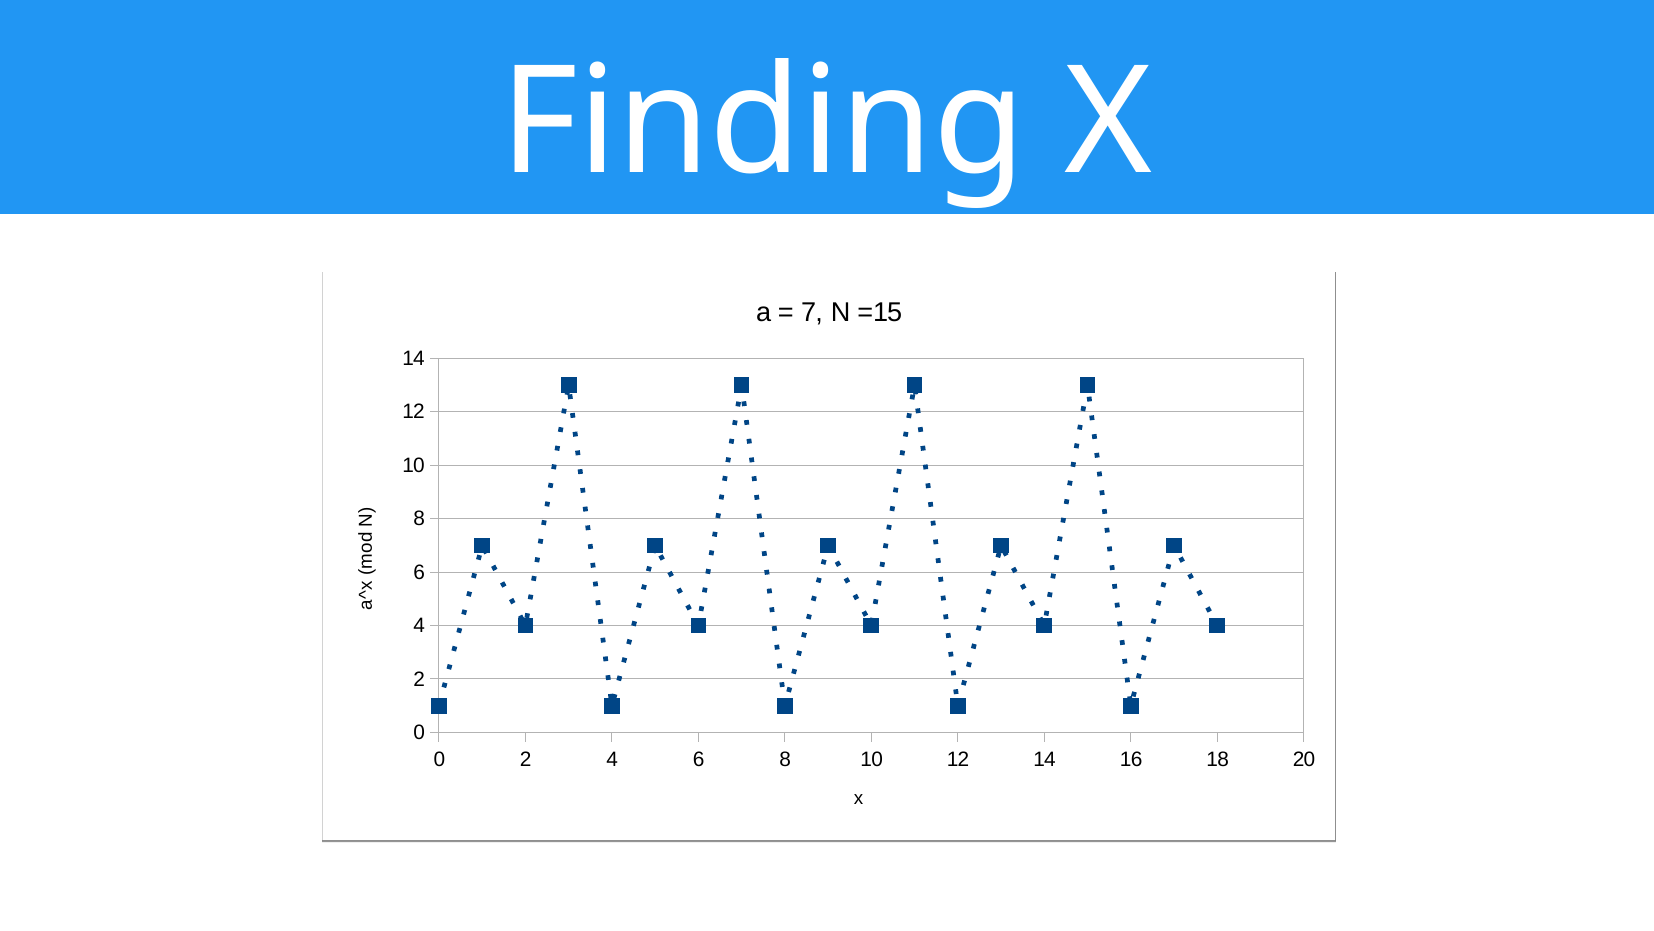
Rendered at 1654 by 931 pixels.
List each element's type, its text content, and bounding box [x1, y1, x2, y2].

title Finding X [82, 37, 1571, 193]
chart [322, 270, 1336, 841]
